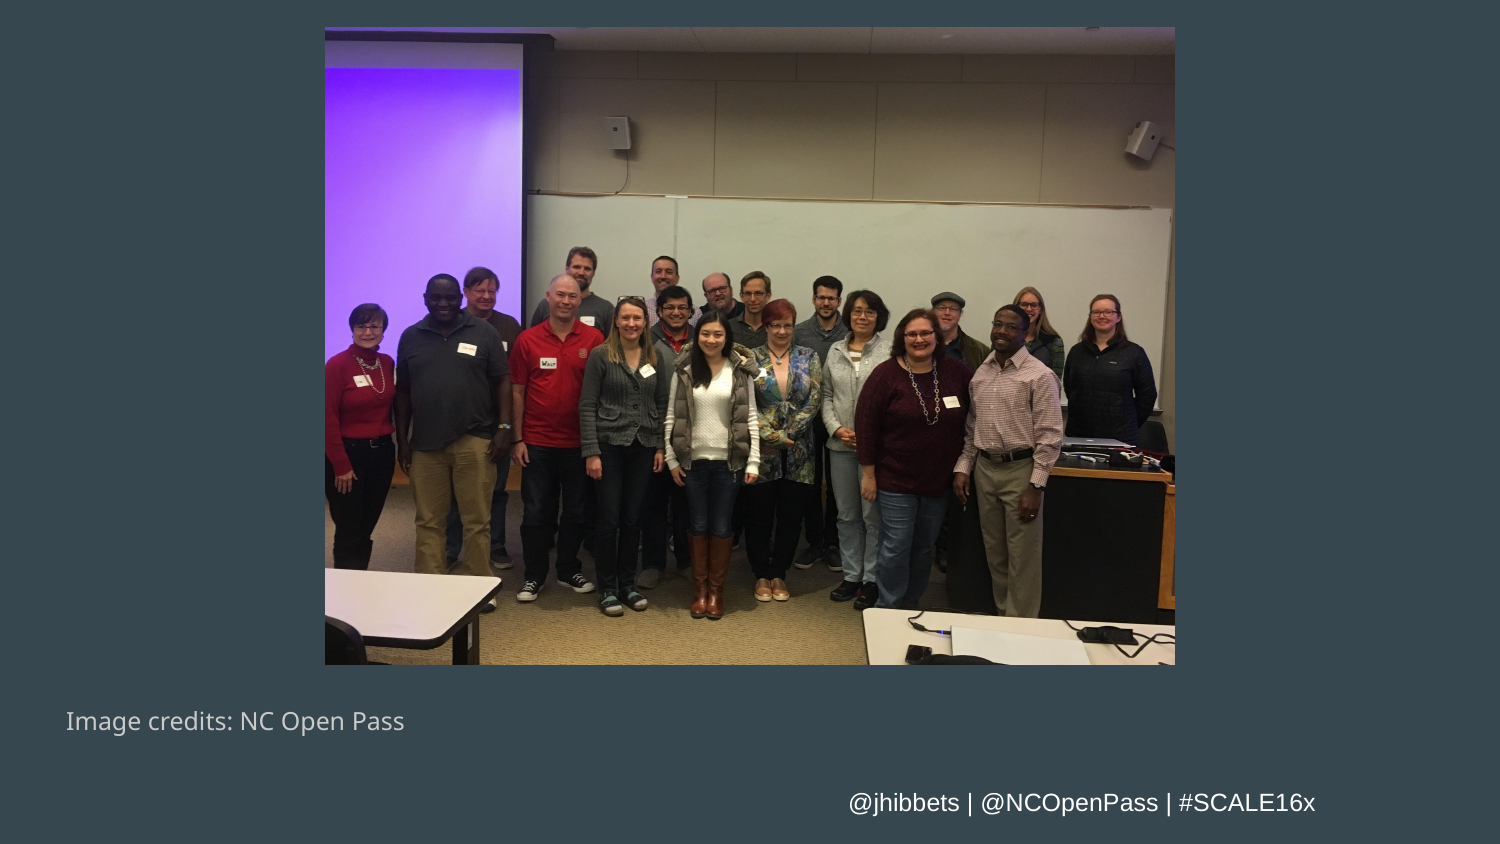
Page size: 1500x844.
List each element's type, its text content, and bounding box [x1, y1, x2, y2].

text_box Image credits: NC Open Pass [51, 686, 1449, 750]
picture [325, 27, 1175, 665]
